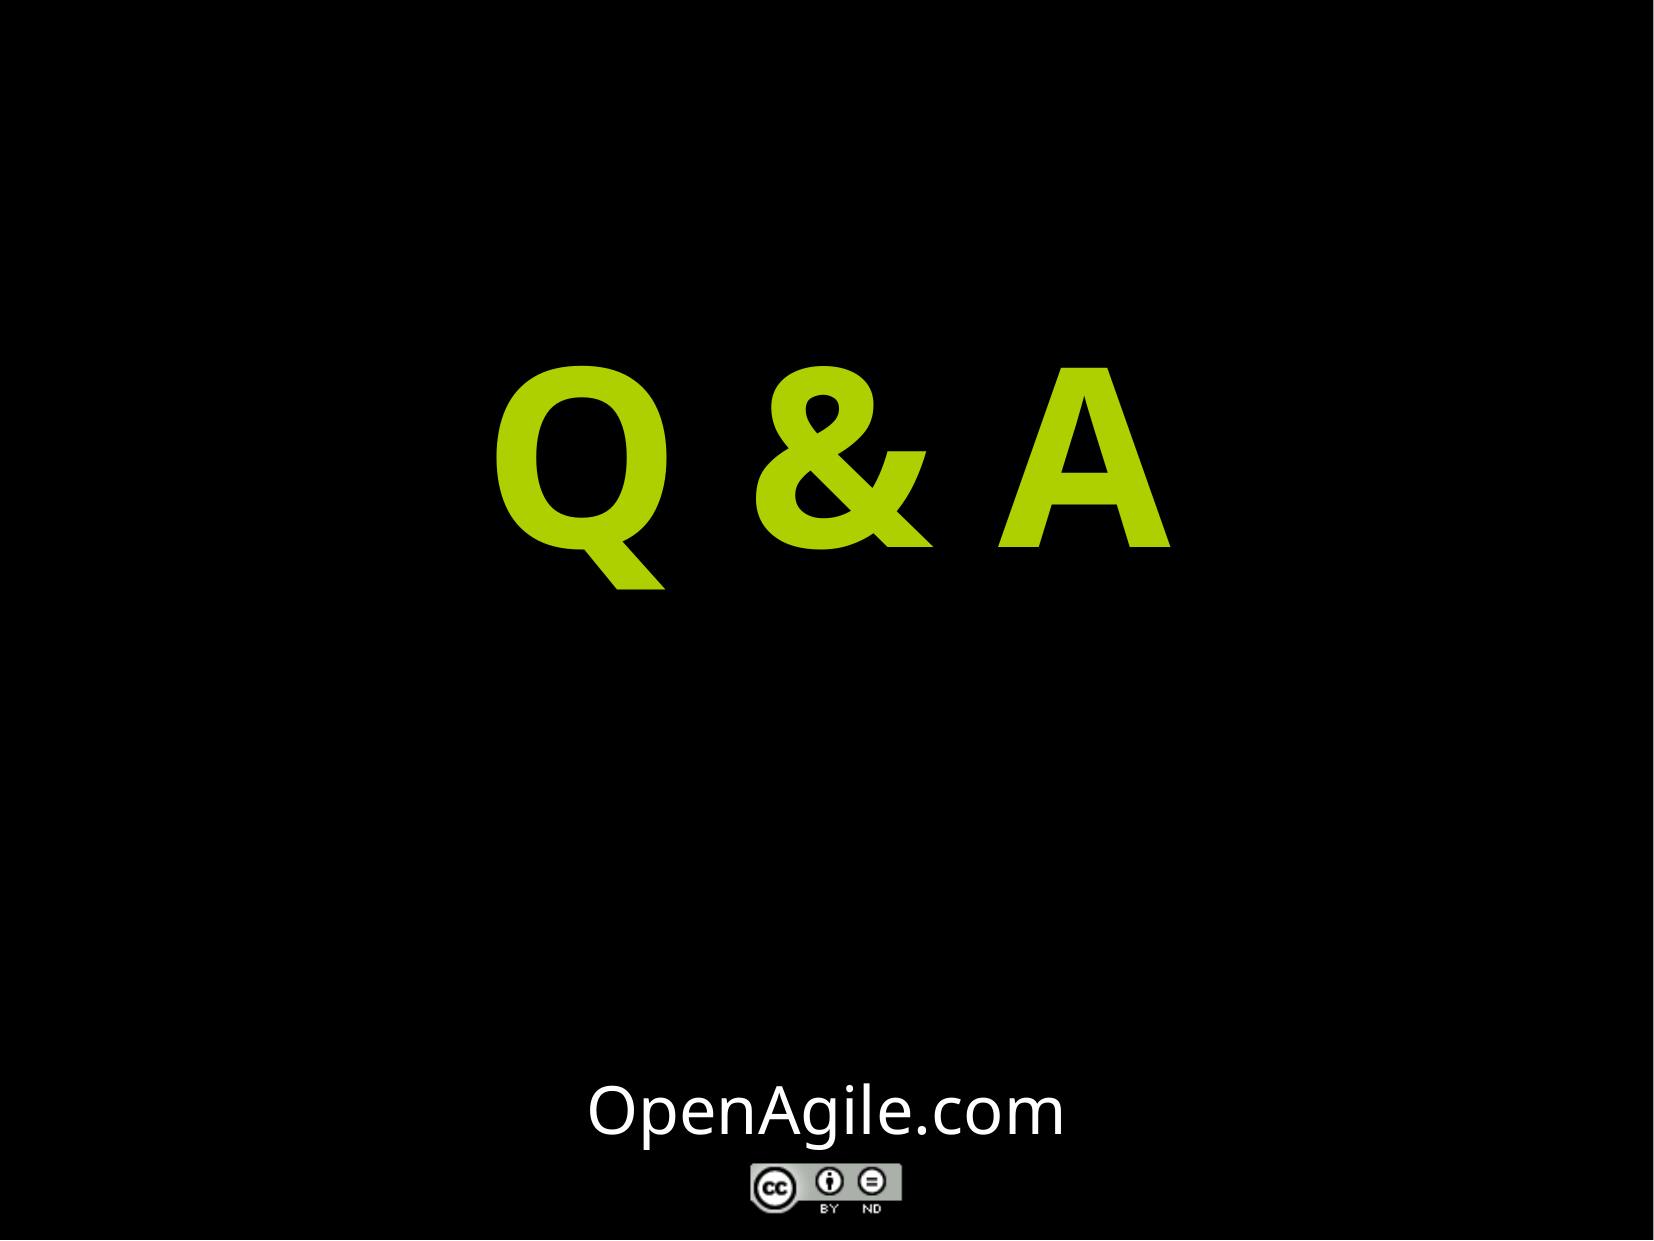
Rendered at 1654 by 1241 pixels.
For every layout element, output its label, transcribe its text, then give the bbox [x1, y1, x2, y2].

title Q & A [29, 29, 1625, 872]
picture [749, 1162, 904, 1217]
